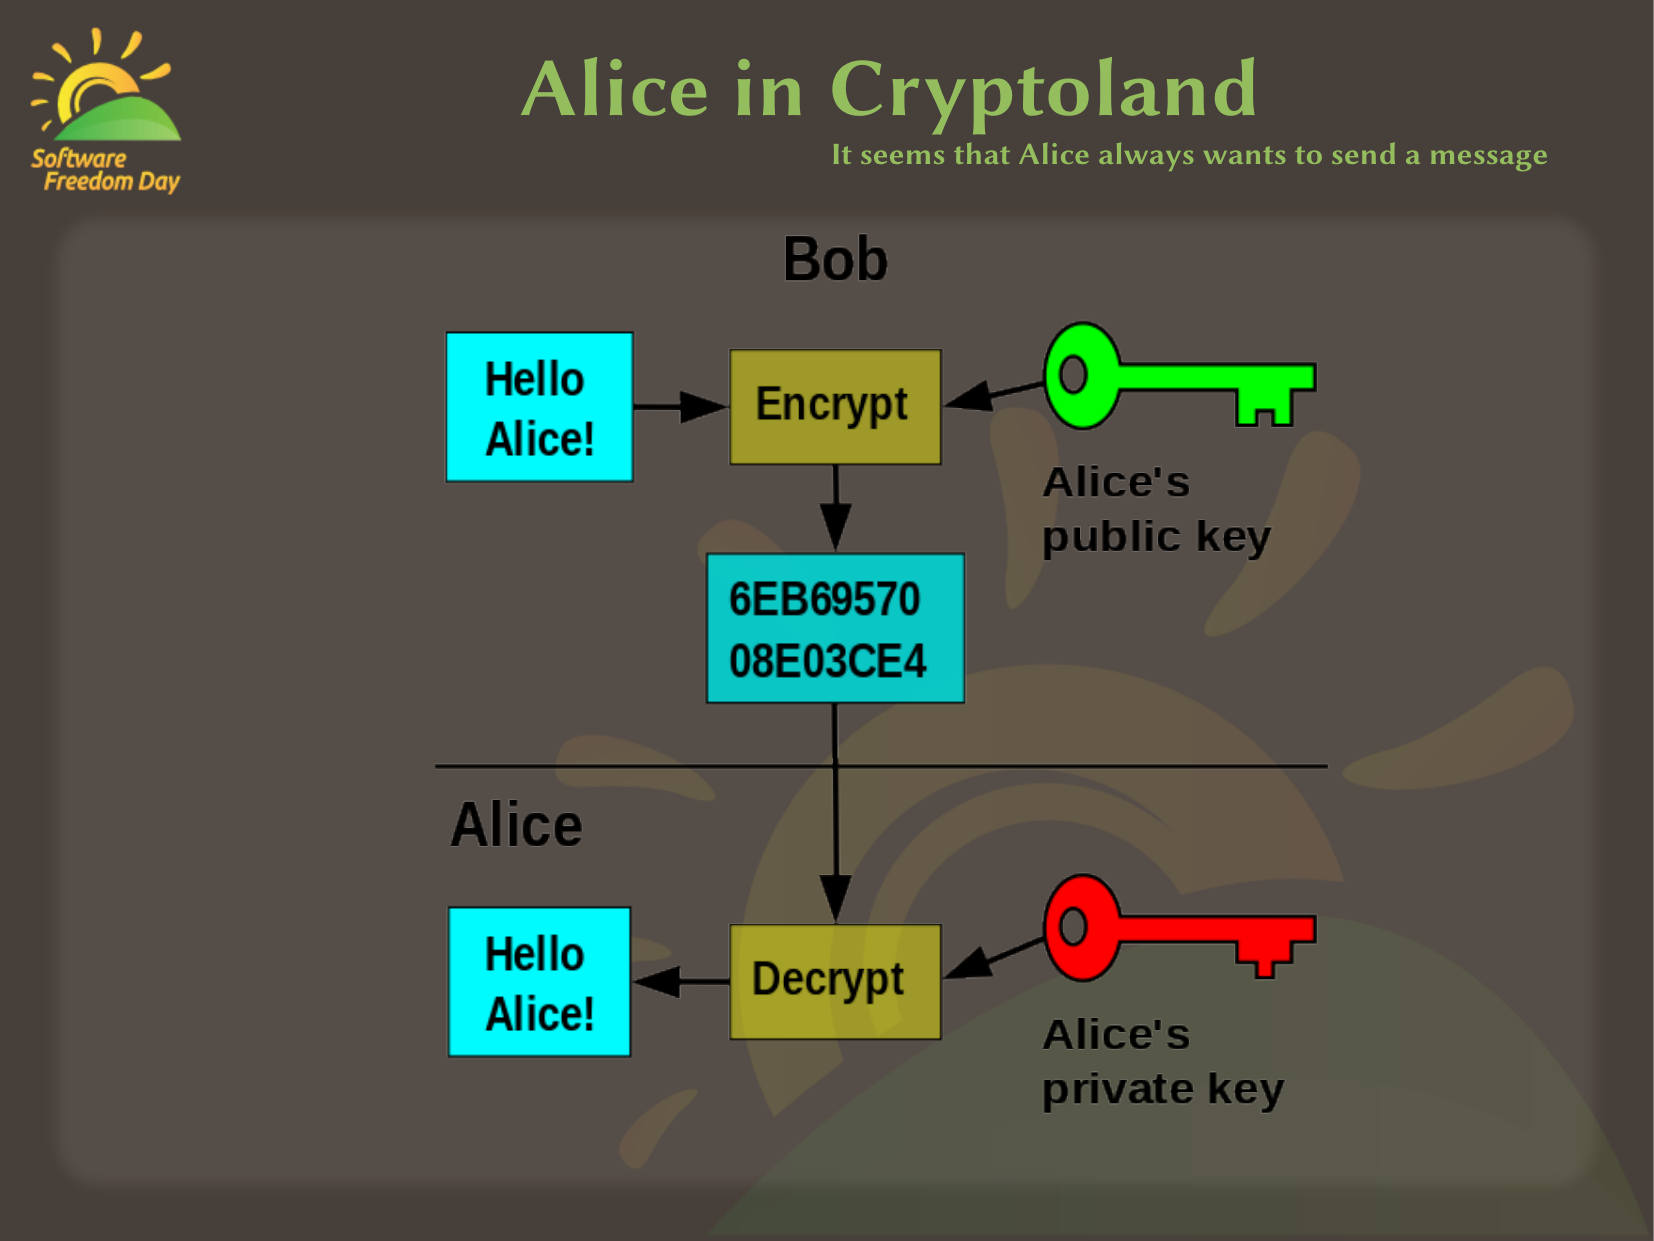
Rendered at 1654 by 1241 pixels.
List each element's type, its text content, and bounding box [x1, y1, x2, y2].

title Alice in Cryptoland It seems that Alice always wants to send a message [210, 9, 1571, 205]
picture [0, 0, 1654, 1241]
